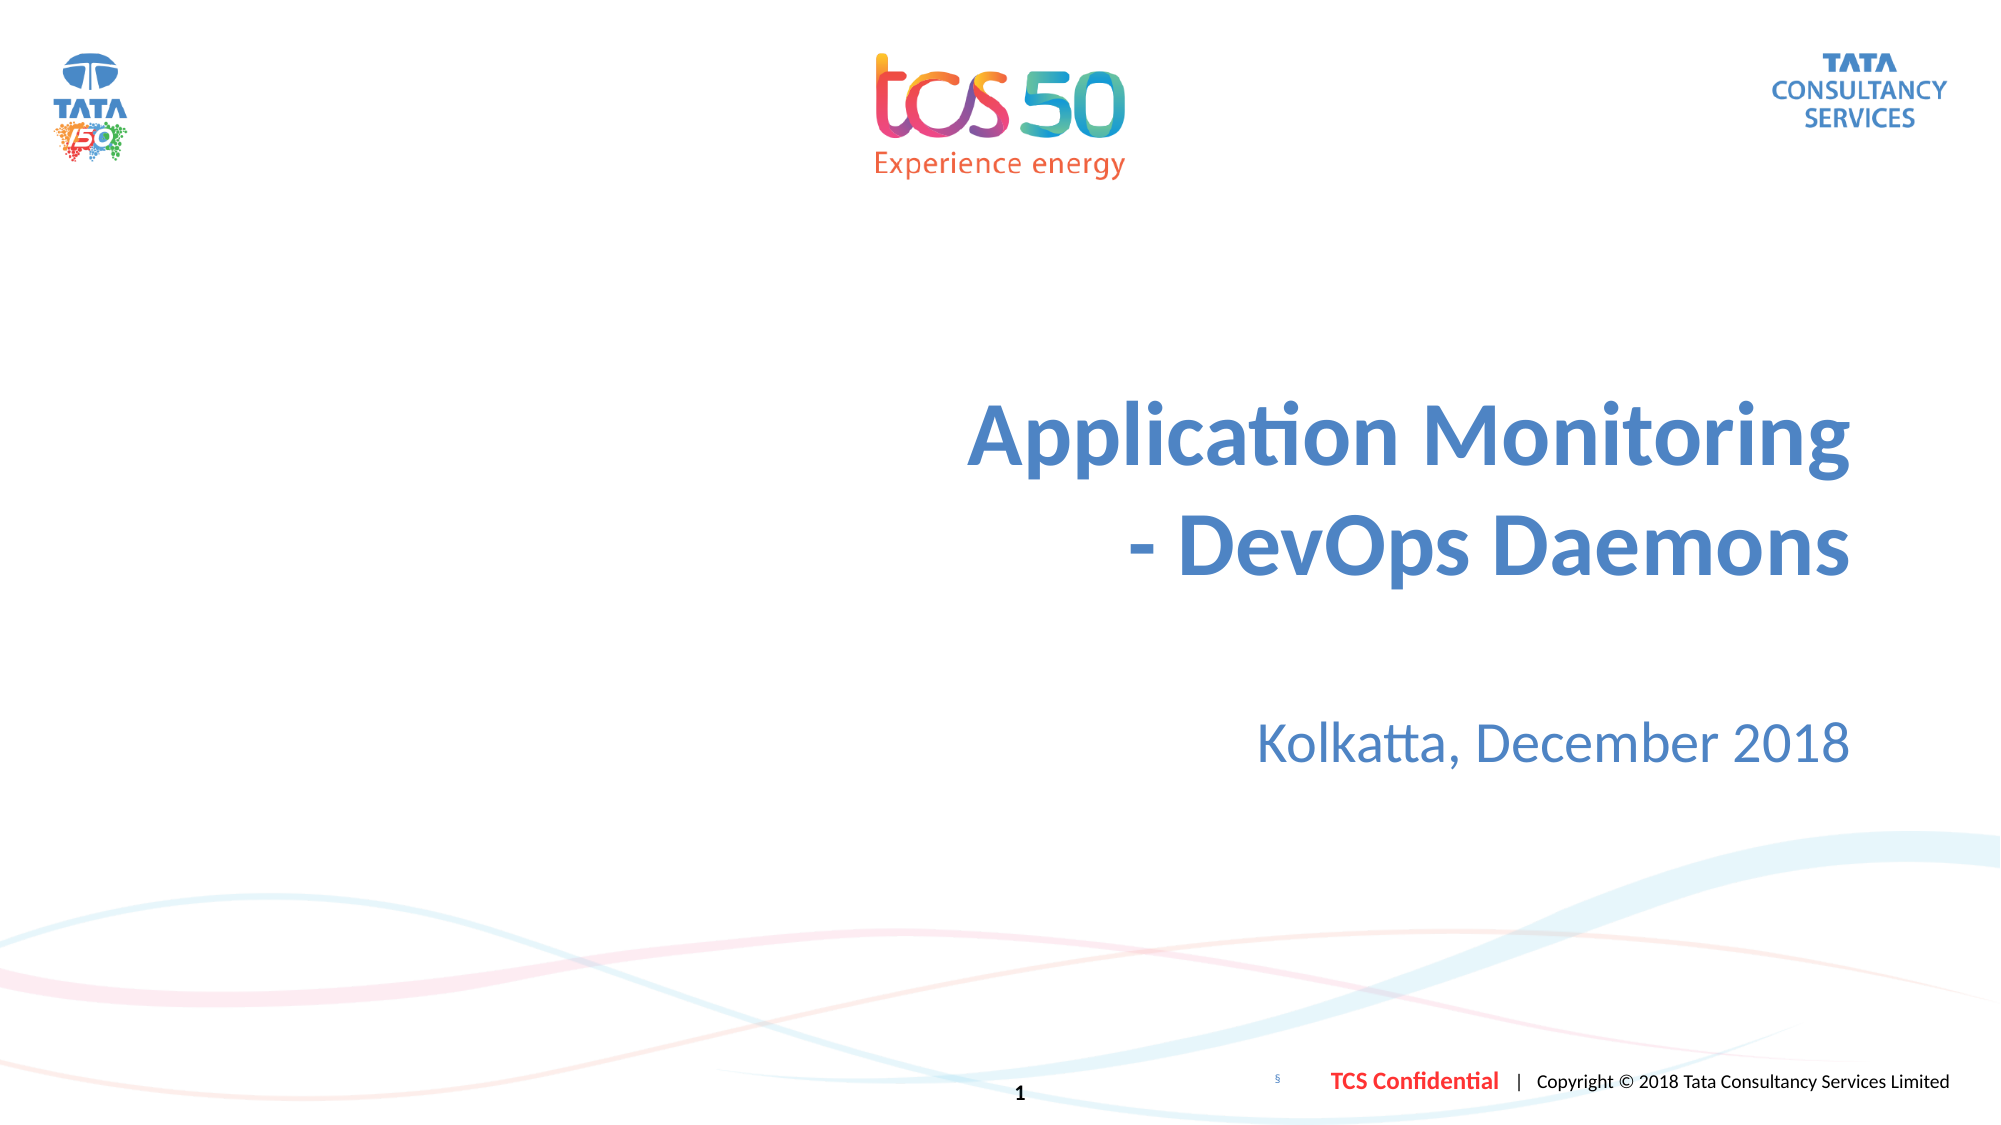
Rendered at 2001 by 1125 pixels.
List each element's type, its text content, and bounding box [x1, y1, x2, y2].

list TCS Confidential [1259, 1057, 1536, 1091]
picture [0, 831, 2000, 1125]
picture [0, 0, 2000, 205]
title Application Monitoring - DevOps Daemons Kolkatta, December 2018 [340, 366, 1867, 721]
